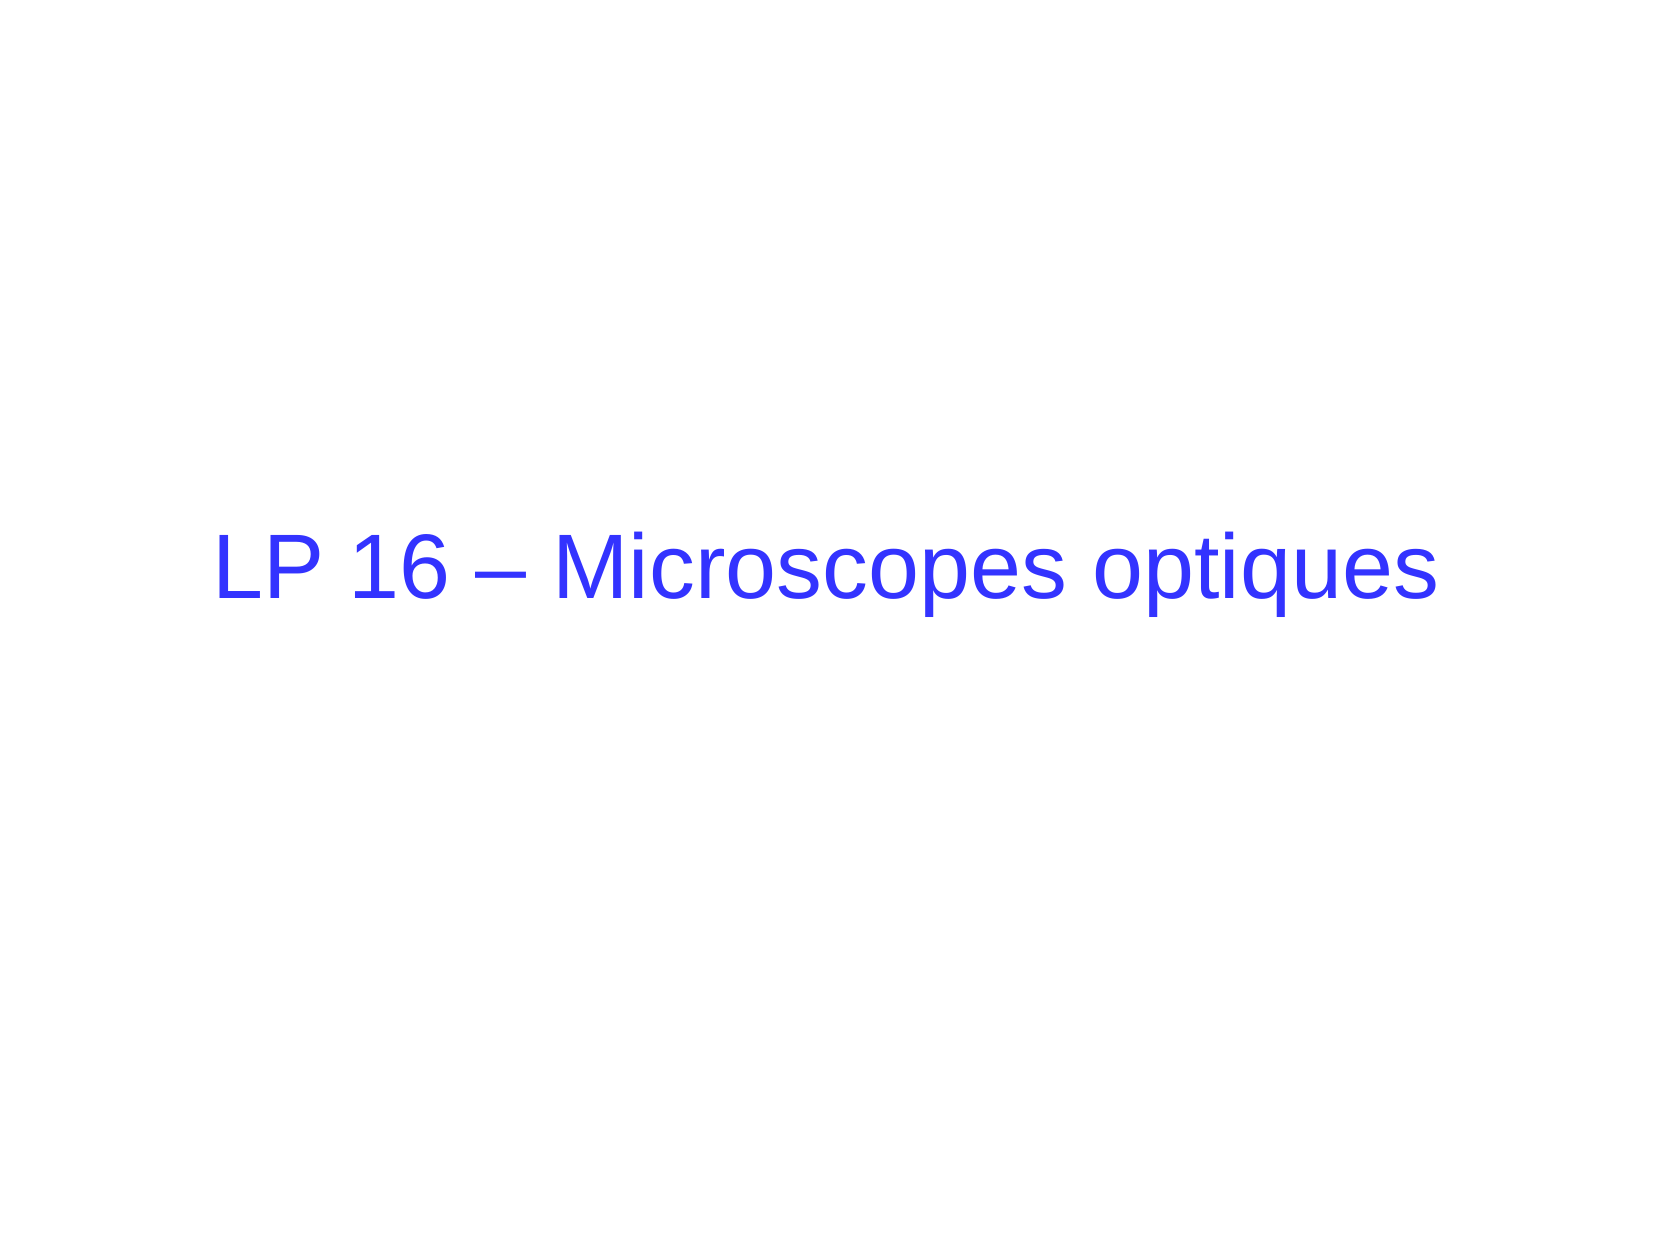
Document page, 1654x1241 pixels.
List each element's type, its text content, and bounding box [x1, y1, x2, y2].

title LP 16 – Microscopes optiques [82, 462, 1571, 670]
